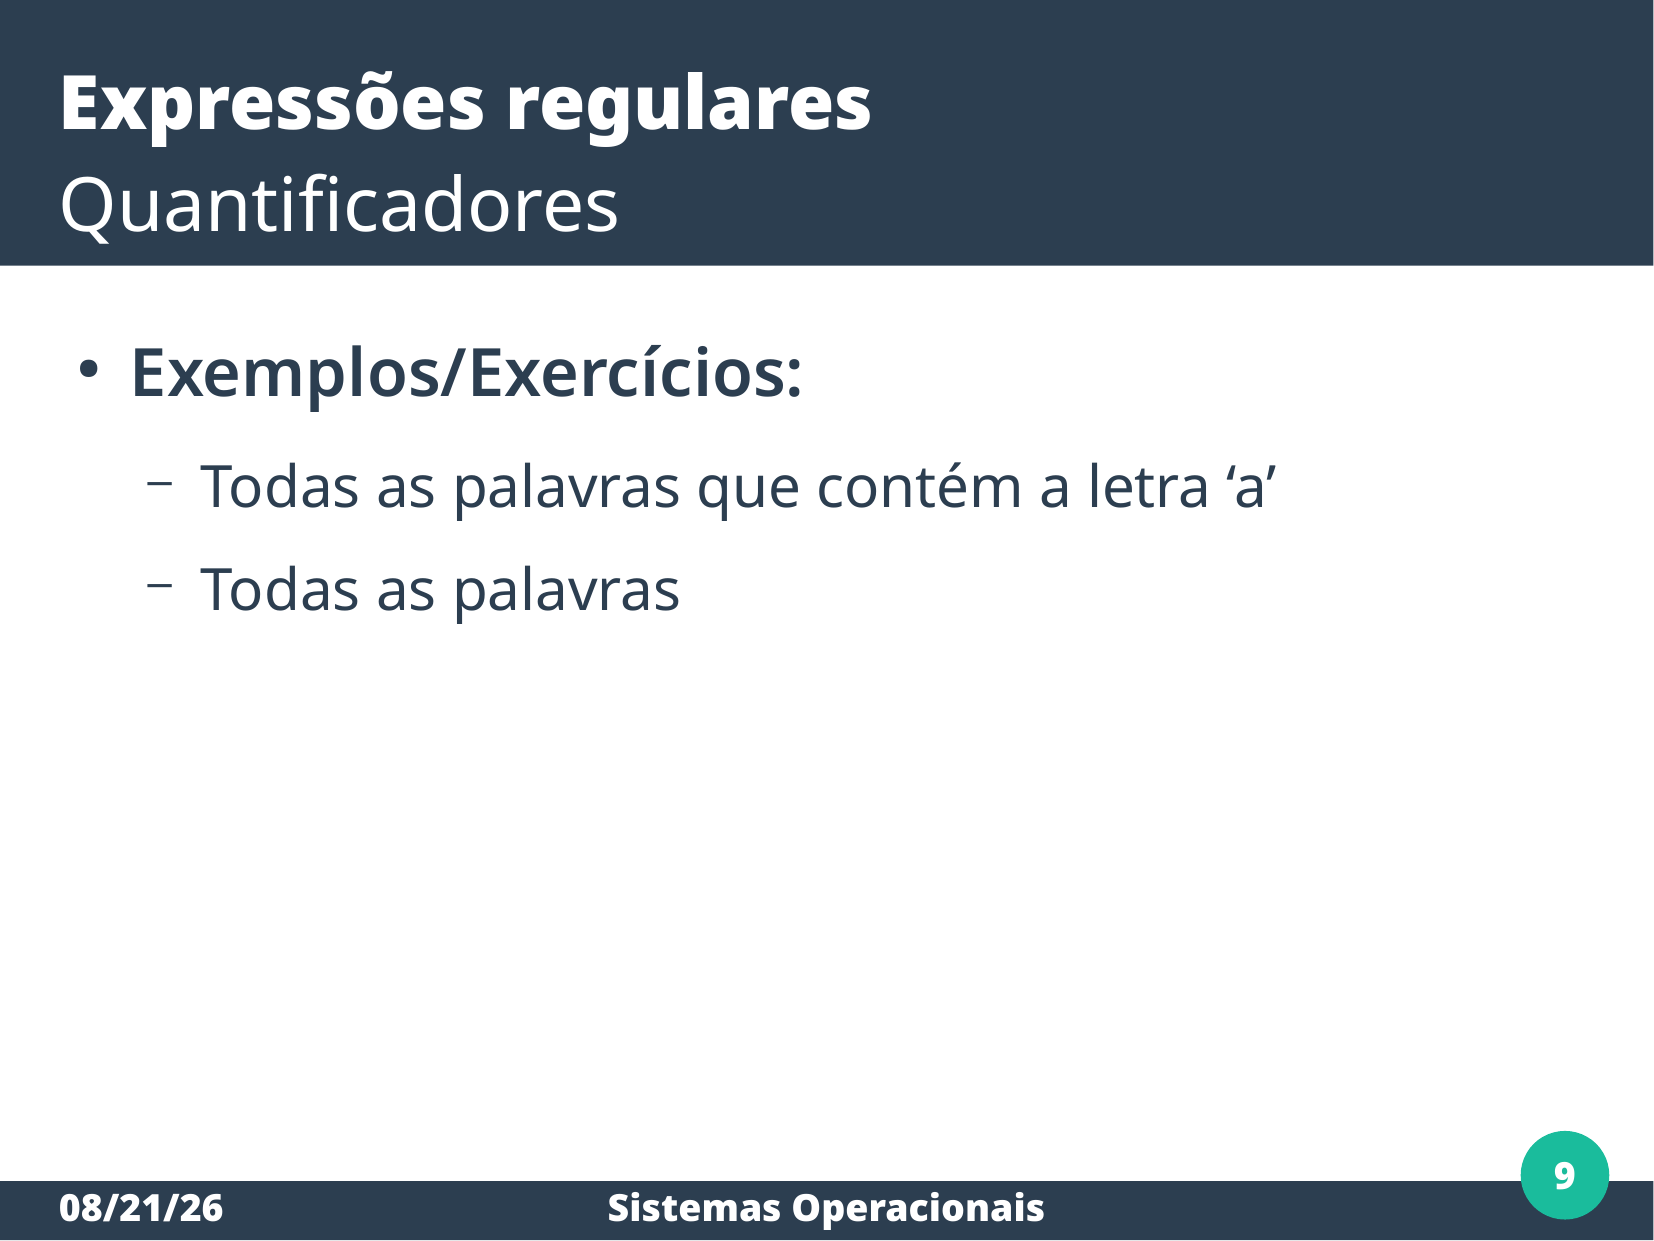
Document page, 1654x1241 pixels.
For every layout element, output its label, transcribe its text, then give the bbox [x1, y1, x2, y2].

title Expressões regulares Quantificadores [59, 49, 1595, 207]
list Exemplos/Exercícios: Todas as palavras que contém a letra ‘a’ Todas as palavras [59, 324, 1595, 1152]
